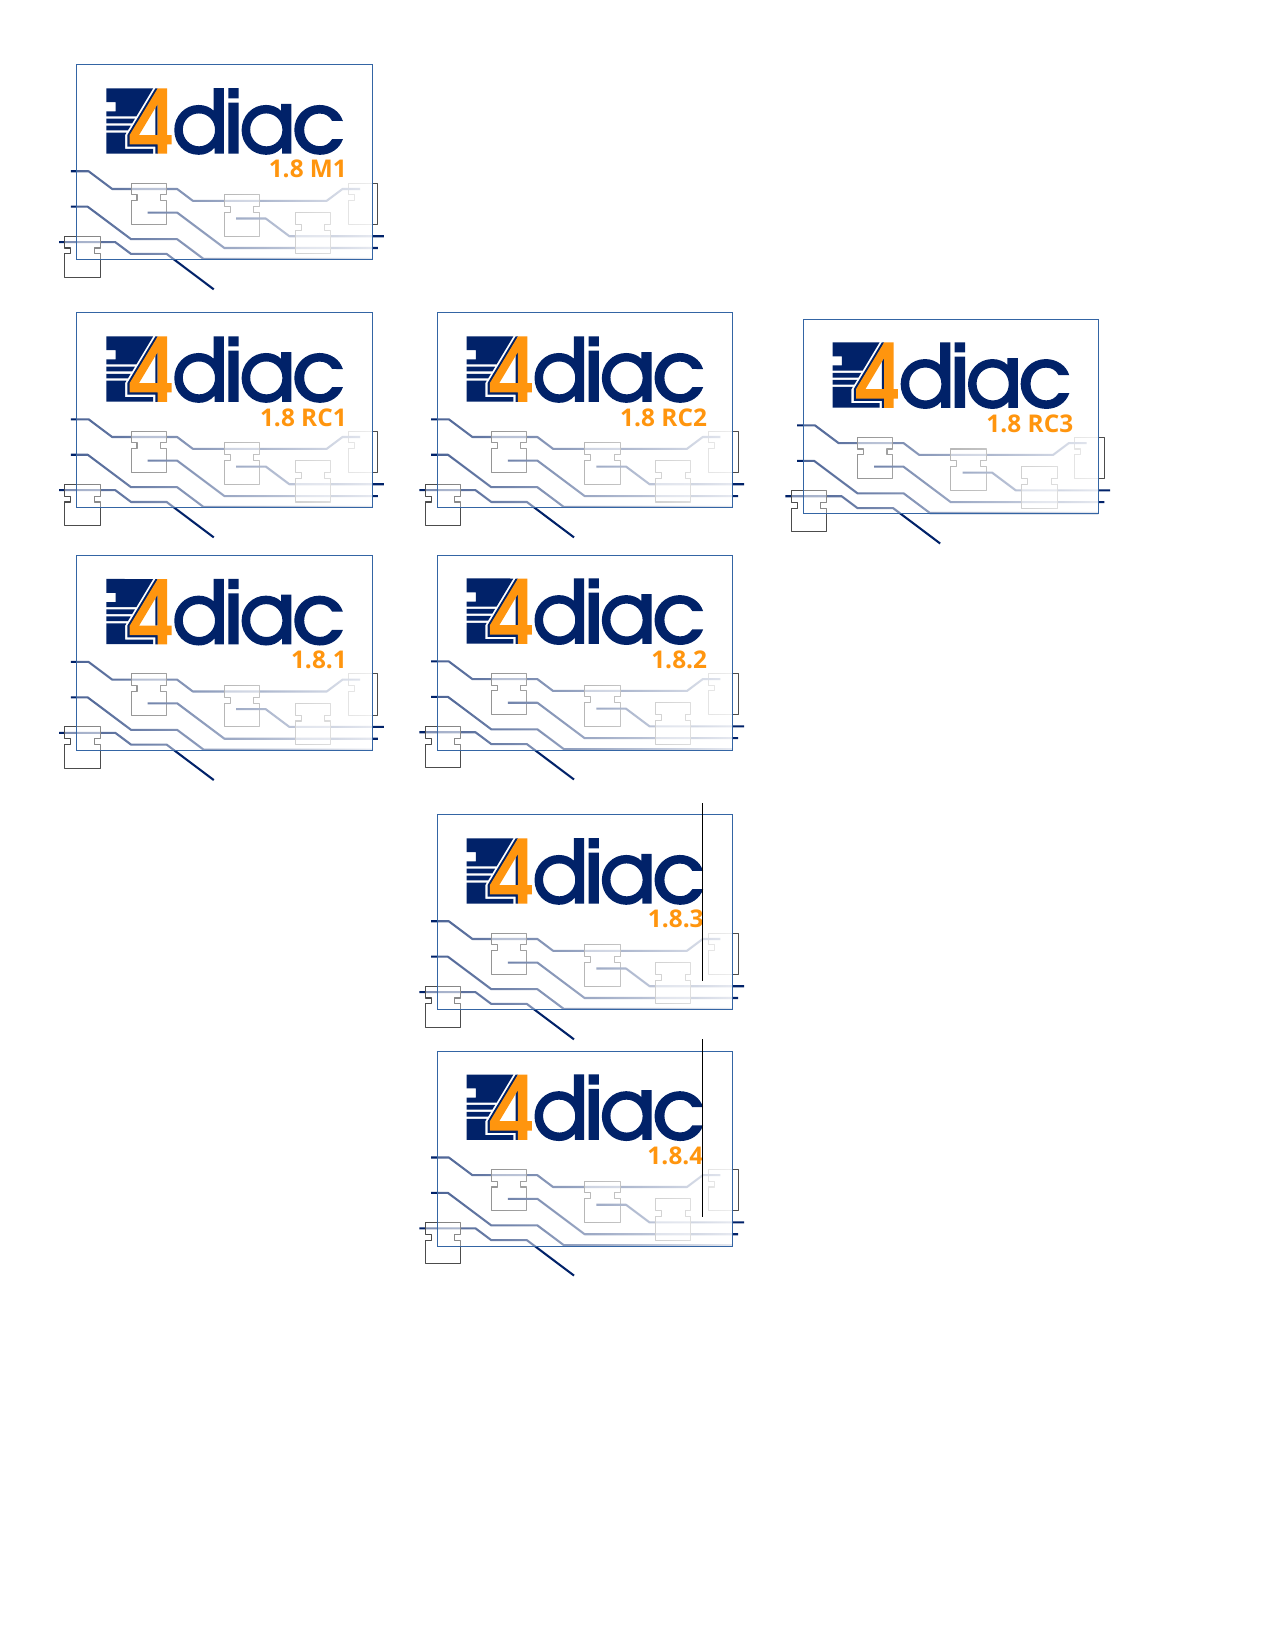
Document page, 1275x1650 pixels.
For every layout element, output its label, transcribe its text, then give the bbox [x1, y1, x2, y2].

text_box [733, 933, 739, 975]
picture [106, 88, 345, 155]
text_box [438, 556, 732, 750]
text_box [425, 726, 461, 768]
text_box [438, 815, 732, 1009]
text_box [77, 65, 372, 259]
text_box 1.8 RC1 [223, 399, 342, 452]
text_box [373, 183, 378, 225]
picture [466, 336, 705, 403]
text_box 1.8.2 [583, 641, 702, 694]
text_box [1099, 437, 1105, 479]
text_box 1.8.4 [579, 1137, 698, 1190]
text_box [733, 431, 739, 473]
text_box [425, 986, 461, 1028]
text_box [64, 484, 101, 526]
text_box [438, 313, 732, 507]
picture [106, 578, 345, 646]
text_box 1.8 M1 [223, 151, 342, 204]
text_box 1.8.3 [579, 901, 699, 954]
text_box [791, 490, 827, 532]
text_box 1.8.1 [223, 642, 342, 695]
text_box [698, 1142, 702, 1158]
text_box 1.8 RC3 [949, 405, 1068, 458]
picture [466, 1074, 702, 1142]
text_box [373, 431, 378, 473]
text_box [425, 484, 461, 526]
text_box [373, 673, 378, 716]
text_box [733, 1169, 739, 1211]
text_box [64, 726, 101, 769]
picture [106, 336, 345, 403]
text_box 1.8 RC2 [583, 399, 702, 452]
picture [832, 342, 1071, 409]
text_box [733, 673, 739, 715]
picture [466, 838, 702, 905]
text_box [425, 1222, 461, 1264]
text_box [77, 556, 372, 750]
text_box [438, 1052, 732, 1246]
text_box [64, 236, 101, 278]
text_box [77, 313, 372, 507]
picture [466, 578, 705, 646]
text_box [804, 320, 1098, 513]
